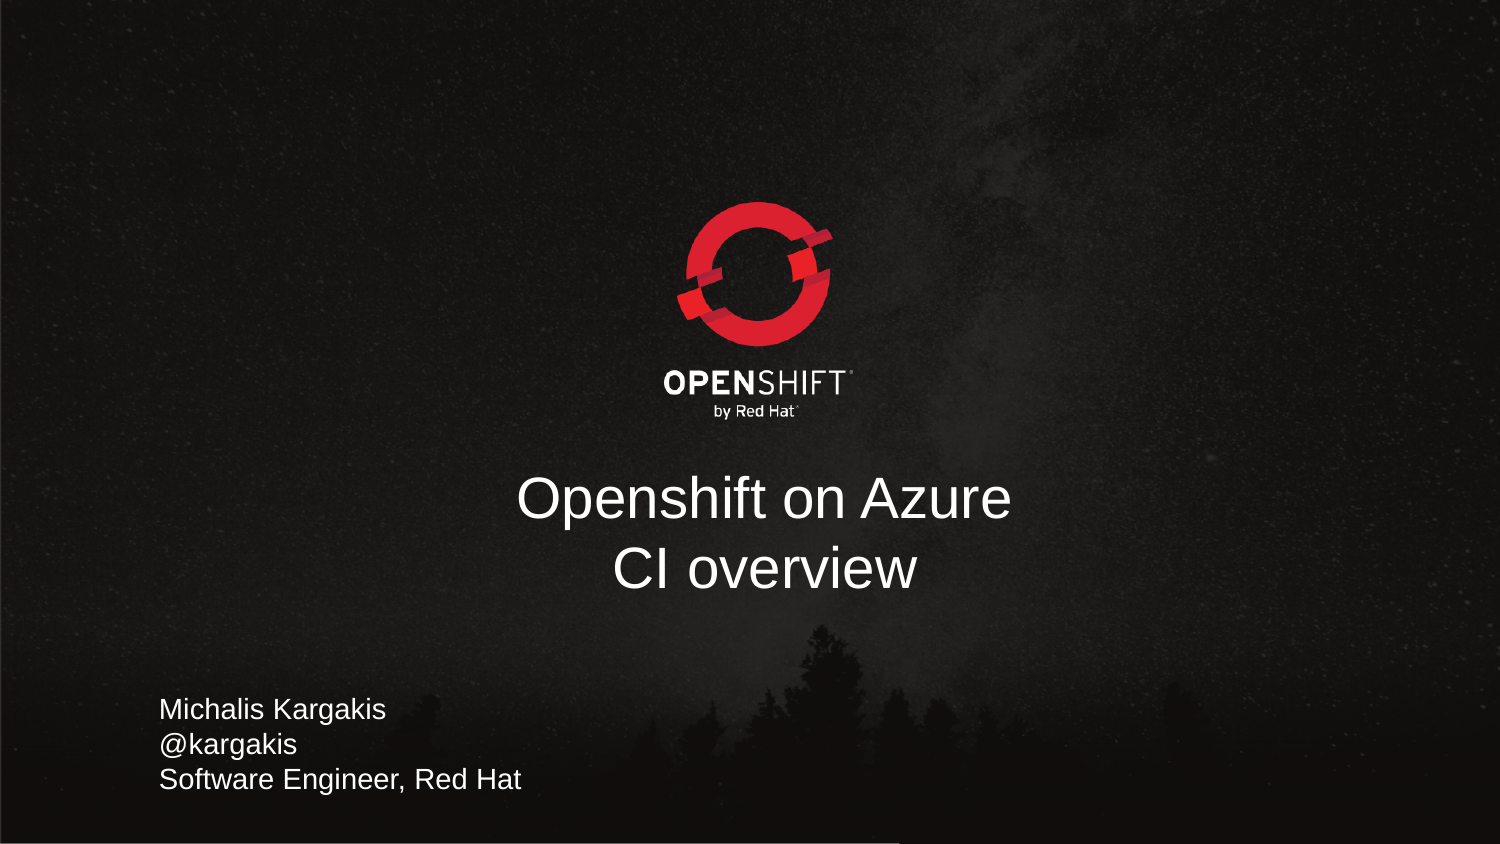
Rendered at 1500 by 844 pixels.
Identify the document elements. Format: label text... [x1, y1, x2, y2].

title Openshift on Azure CI overview [375, 435, 1156, 626]
text_box Michalis Kargakis @kargakis Software Engineer, Red Hat [143, 675, 901, 714]
picture [0, 0, 1500, 844]
